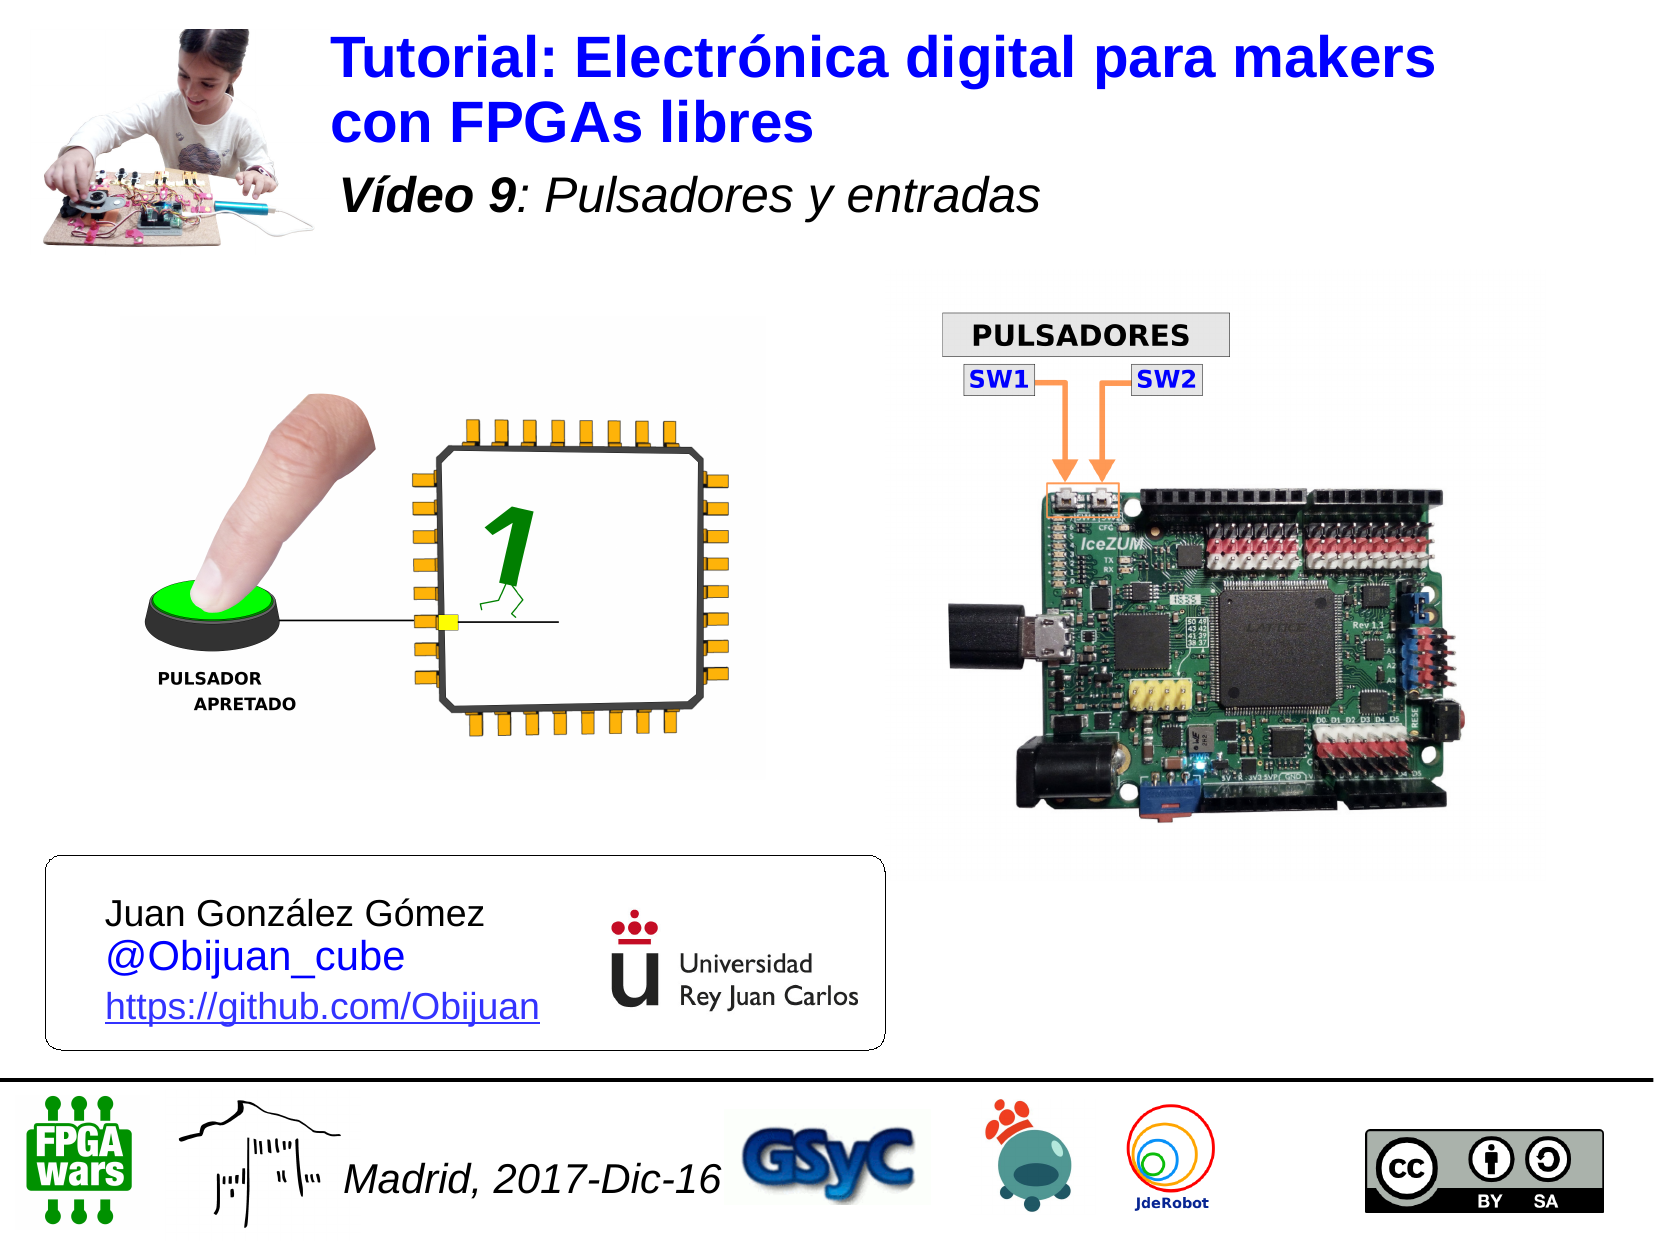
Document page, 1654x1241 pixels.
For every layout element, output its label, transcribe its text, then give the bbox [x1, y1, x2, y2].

text_box Madrid, 2017-Dic-16 [330, 1155, 736, 1203]
picture [724, 1109, 931, 1205]
picture [165, 1089, 361, 1241]
picture [595, 899, 871, 1021]
text_box @Obijuan_cube [90, 925, 451, 1001]
text_box Vídeo 9: Pulsadores y entradas [240, 165, 1141, 226]
title Tutorial: Electrónica digital para makers con FPGAs libres [330, 15, 1471, 166]
text_box Juan González Gómez [90, 885, 601, 946]
picture [1365, 1120, 1604, 1221]
picture [15, 1095, 150, 1231]
picture [885, 269, 1546, 881]
picture [1110, 1094, 1231, 1216]
text_box [45, 855, 886, 1051]
picture [120, 316, 766, 781]
picture [30, 29, 331, 256]
picture [970, 1099, 1096, 1216]
text_box https://github.com/Obijuan [90, 978, 556, 1036]
